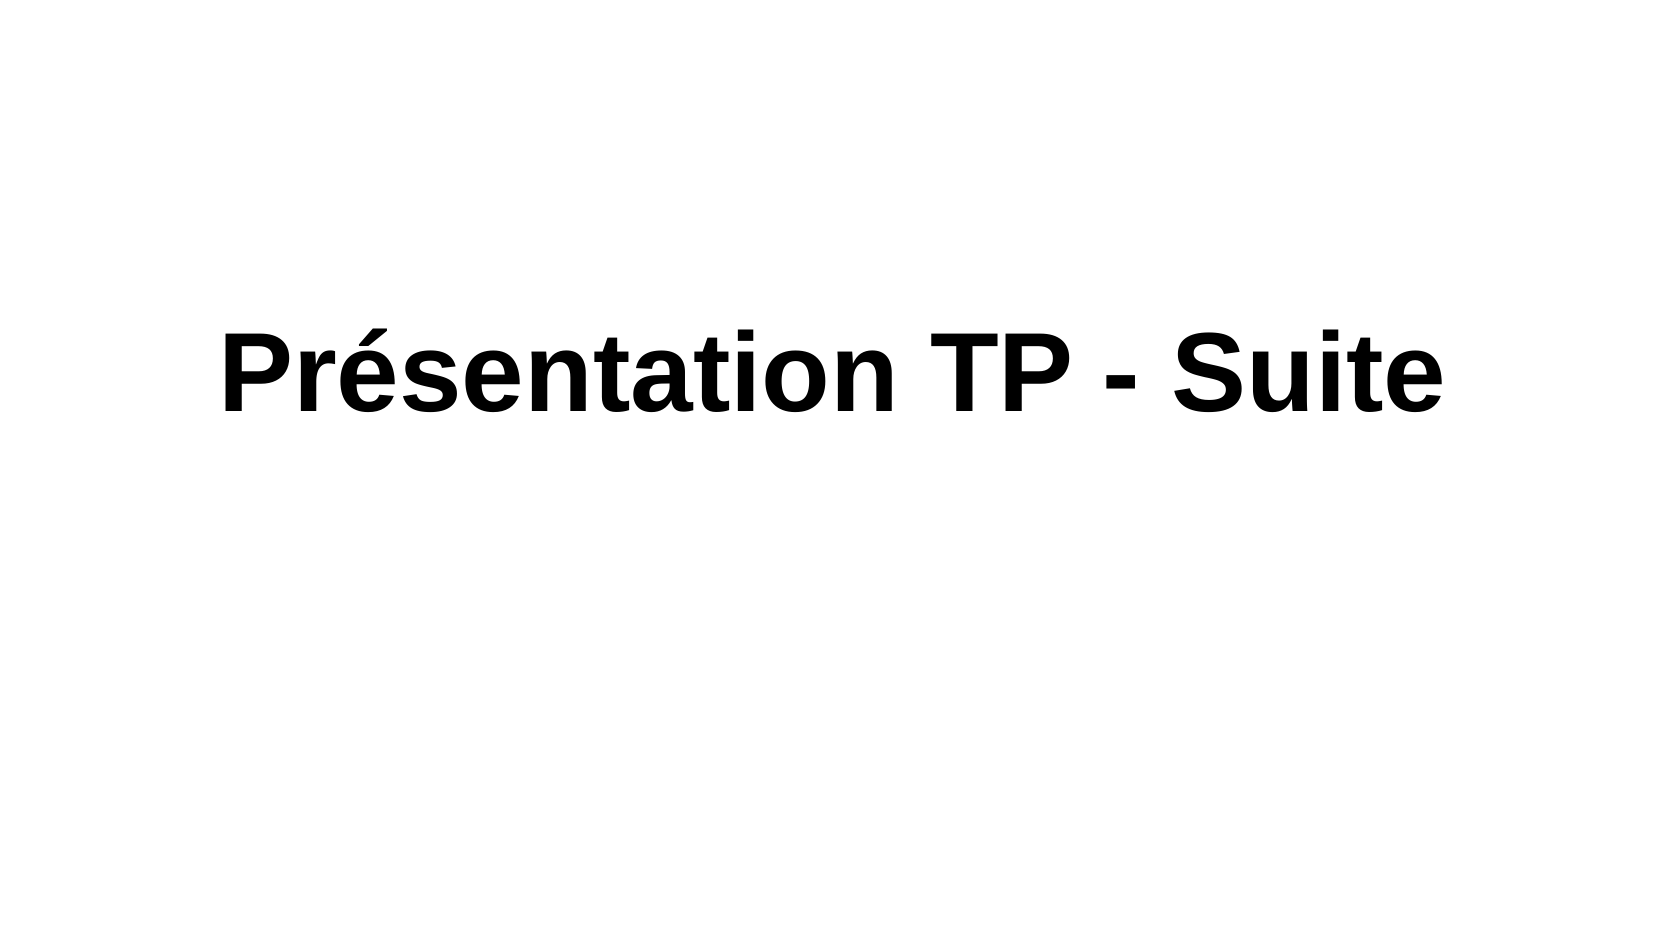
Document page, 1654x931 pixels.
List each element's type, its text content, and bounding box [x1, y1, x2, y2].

title Présentation TP - Suite [88, 295, 1577, 451]
